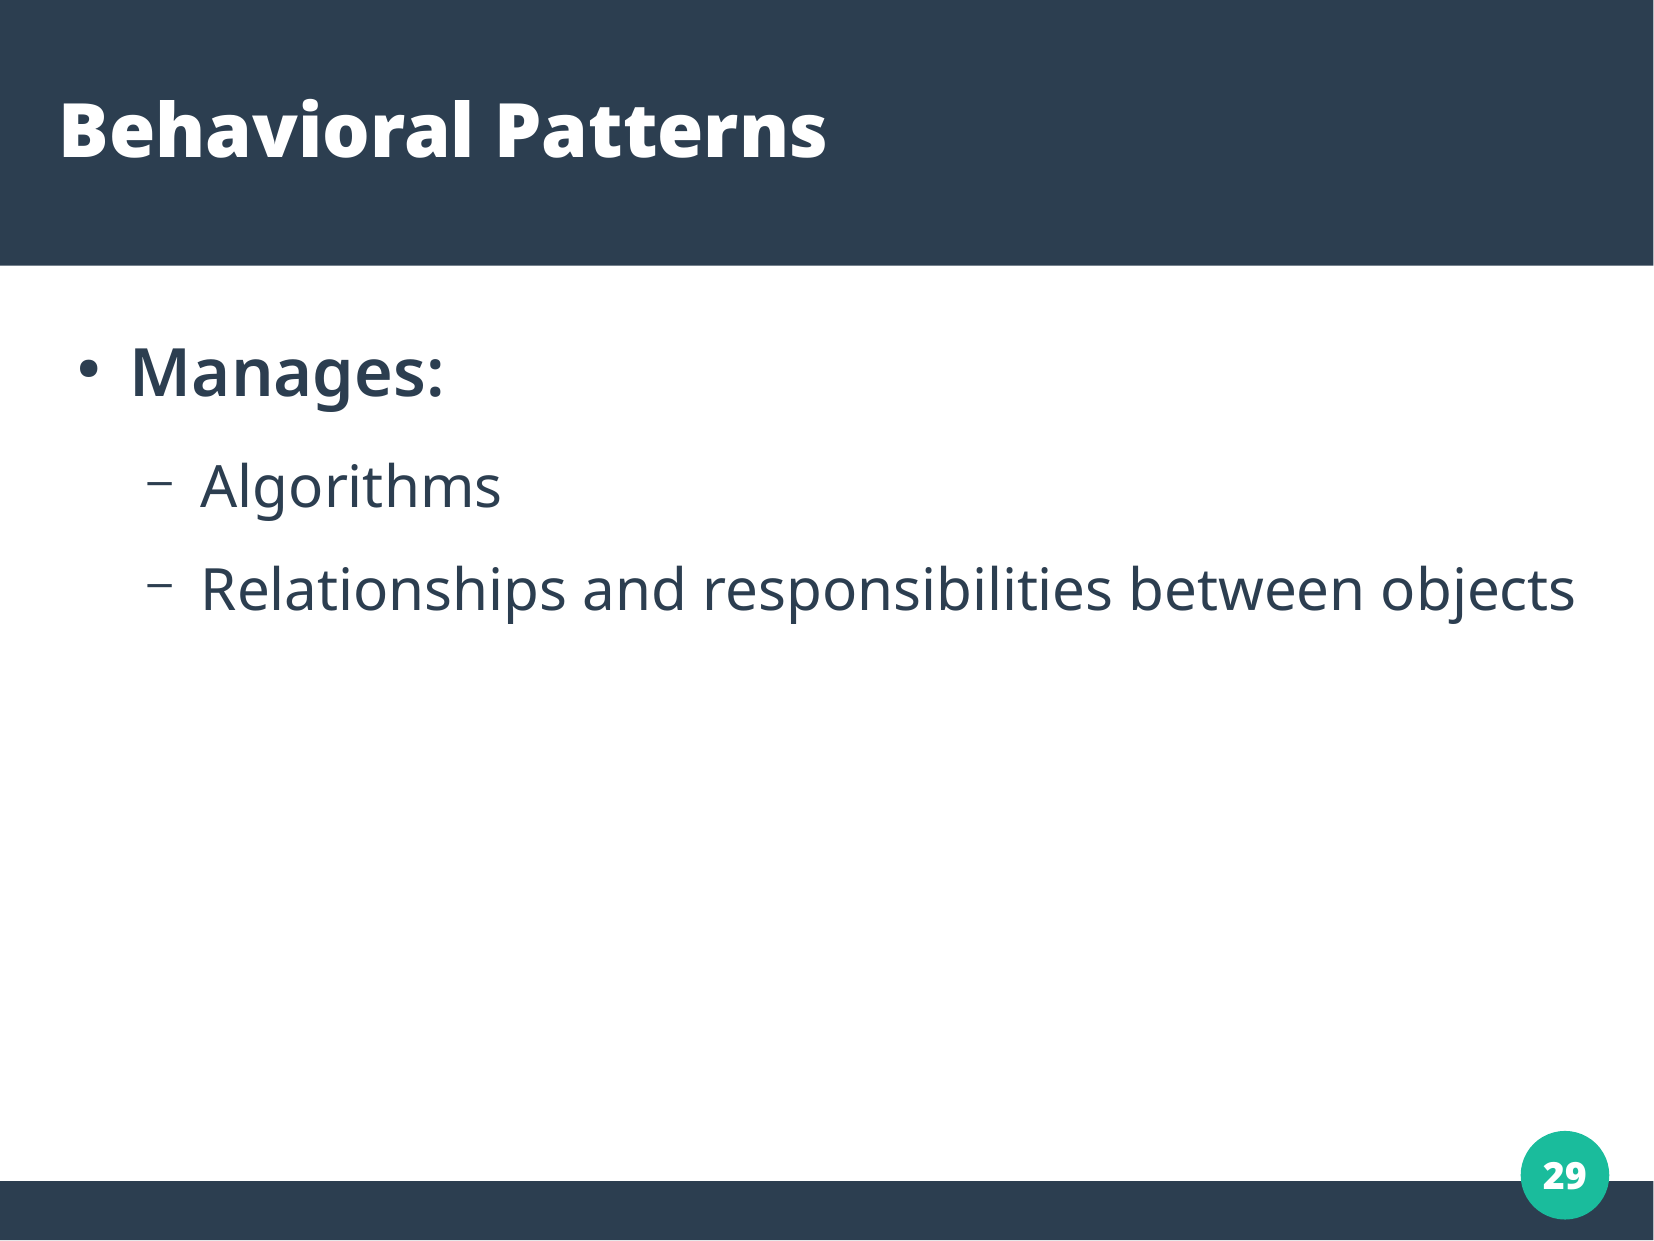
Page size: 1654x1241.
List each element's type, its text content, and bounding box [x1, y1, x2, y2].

title Behavioral Patterns [59, 49, 1595, 207]
list Manages: Algorithms Relationships and responsibilities between objects [59, 324, 1595, 1152]
